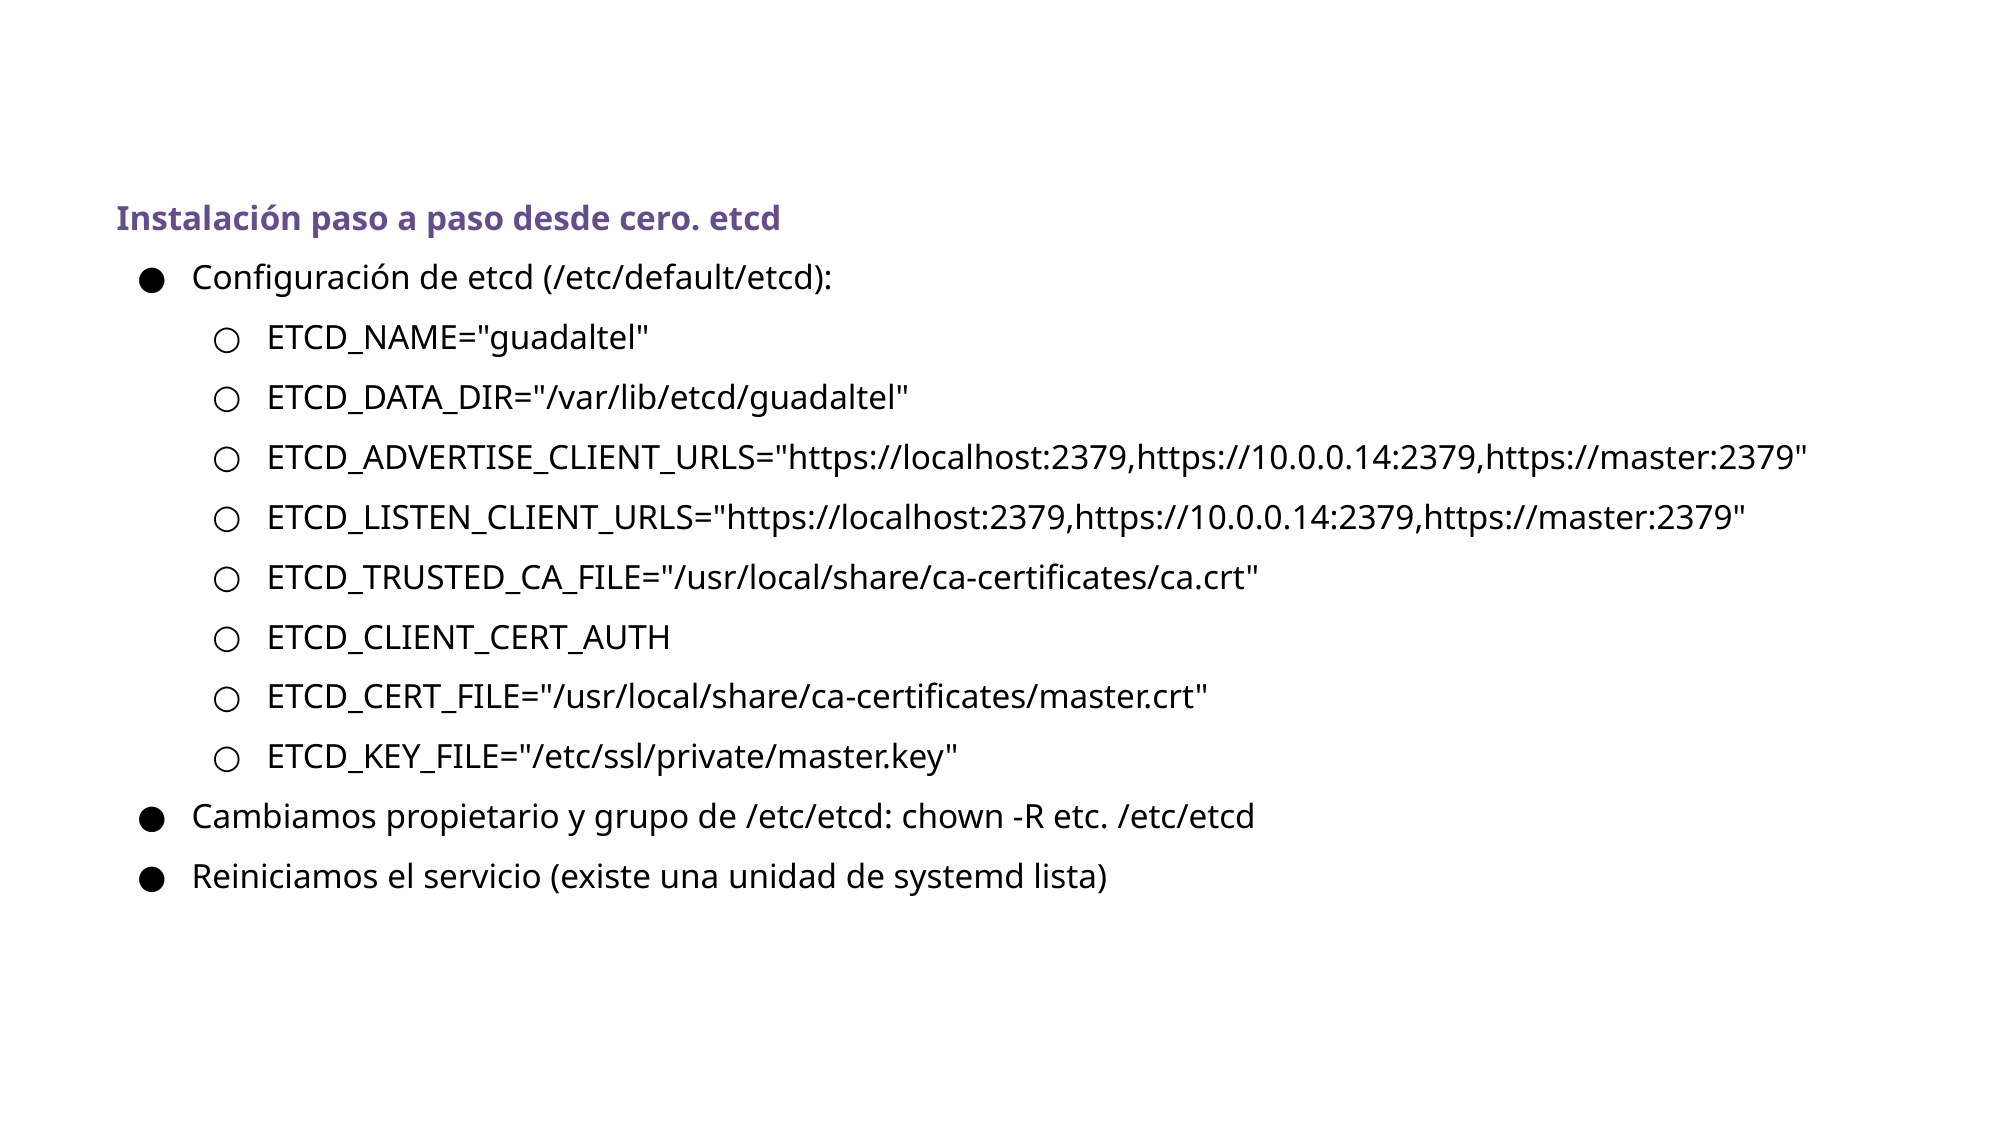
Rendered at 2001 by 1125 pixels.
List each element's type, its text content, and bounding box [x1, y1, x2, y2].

text_box Instalación paso a paso desde cero. etcd Configuración de etcd (/etc/default/etcd): ETCD_NAME="guadaltel" ETCD_DATA_DIR="/var/lib/etcd/guadaltel" ETCD_ADVERTISE_CLIENT_URLS="https://localhost:2379,https://10.0.0.14:2379,https://master:2379" ETCD_LISTEN_CLIENT_URLS="https://localhost:2379,https://10.0.0.14:2379,https://master:2379" ETCD_TRUSTED_CA_FILE="/usr/local/share/ca-certificates/ca.crt" ETCD_CLIENT_CERT_AUTH ETCD_CERT_FILE="/usr/local/share/ca-certificates/master.crt" ETCD_KEY_FILE="/etc/ssl/private/master.key" Cambiamos propietario y grupo de /etc/etcd: chown -R etc. /etc/etcd Reiniciamos el servicio (existe una unidad de systemd lista) [101, 169, 1977, 382]
